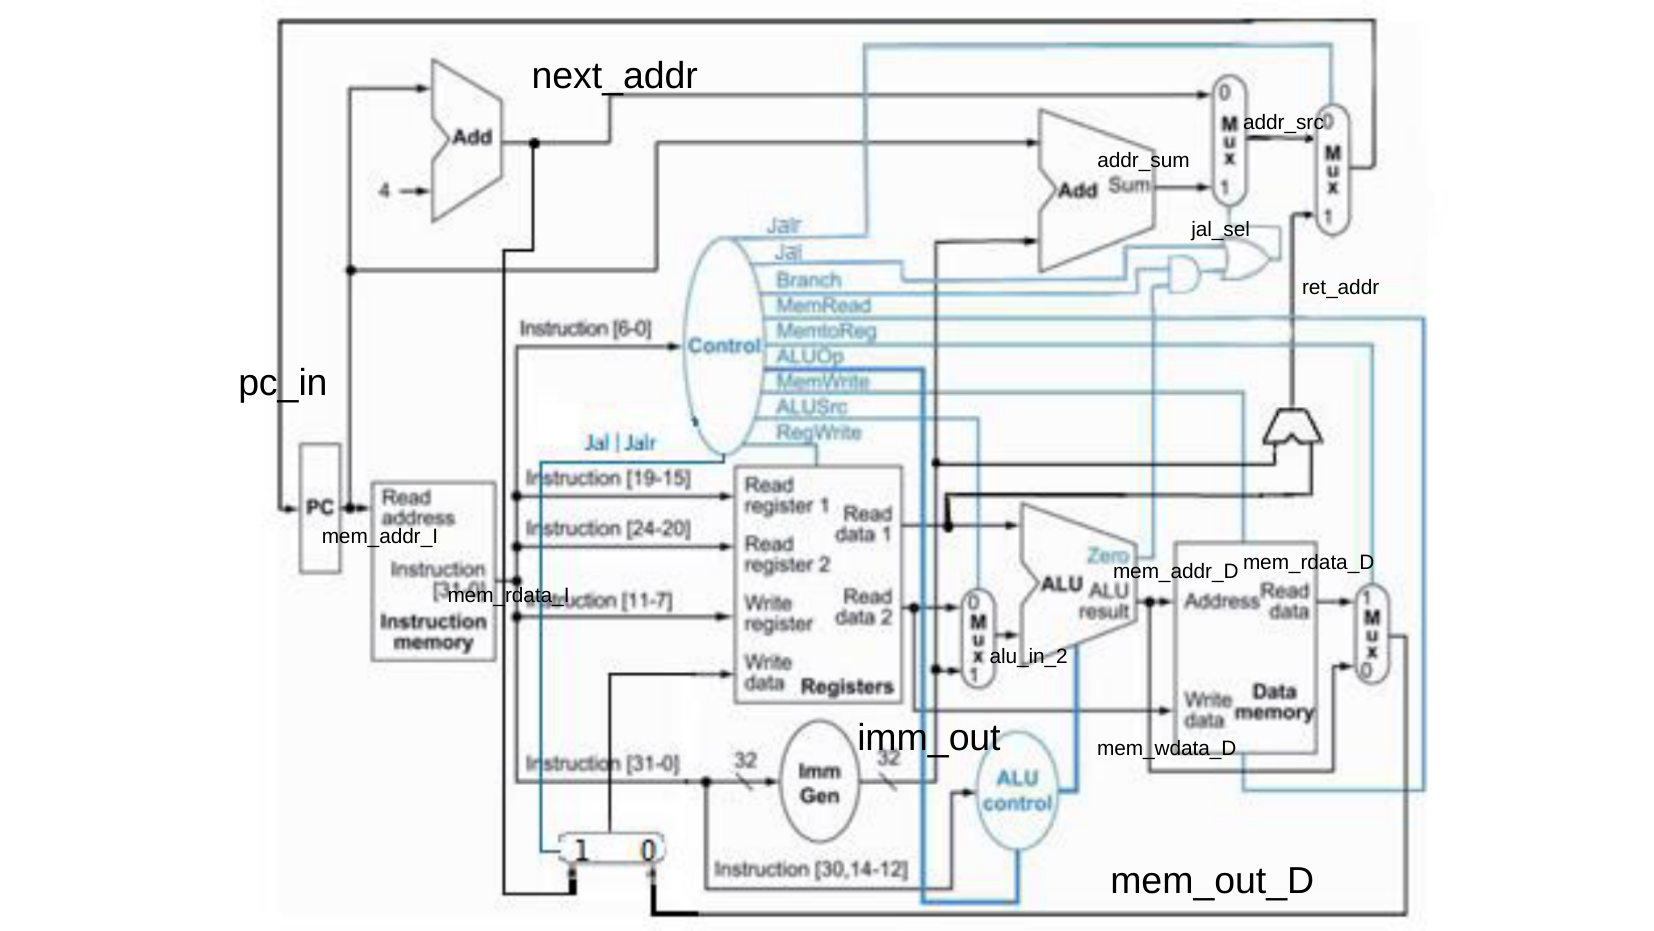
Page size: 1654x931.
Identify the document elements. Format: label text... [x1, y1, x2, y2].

text_box mem_addr_I [307, 517, 454, 556]
text_box pc_in [223, 354, 343, 412]
text_box mem_rdata_D [1228, 543, 1390, 582]
text_box jal_sel [1176, 209, 1265, 249]
text_box addr_sum [1082, 141, 1205, 180]
text_box ret_addr [1287, 268, 1406, 308]
picture [205, 0, 1458, 931]
text_box imm_out [842, 708, 1016, 766]
text_box alu_in_2 [974, 637, 1083, 676]
text_box addr_src [1228, 103, 1340, 142]
text_box mem_rdata_I [432, 576, 585, 615]
text_box mem_addr_D [1098, 552, 1254, 591]
text_box next_addr [516, 47, 713, 105]
text_box mem_out_D [1095, 852, 1330, 910]
text_box mem_wdata_D [1082, 729, 1252, 768]
